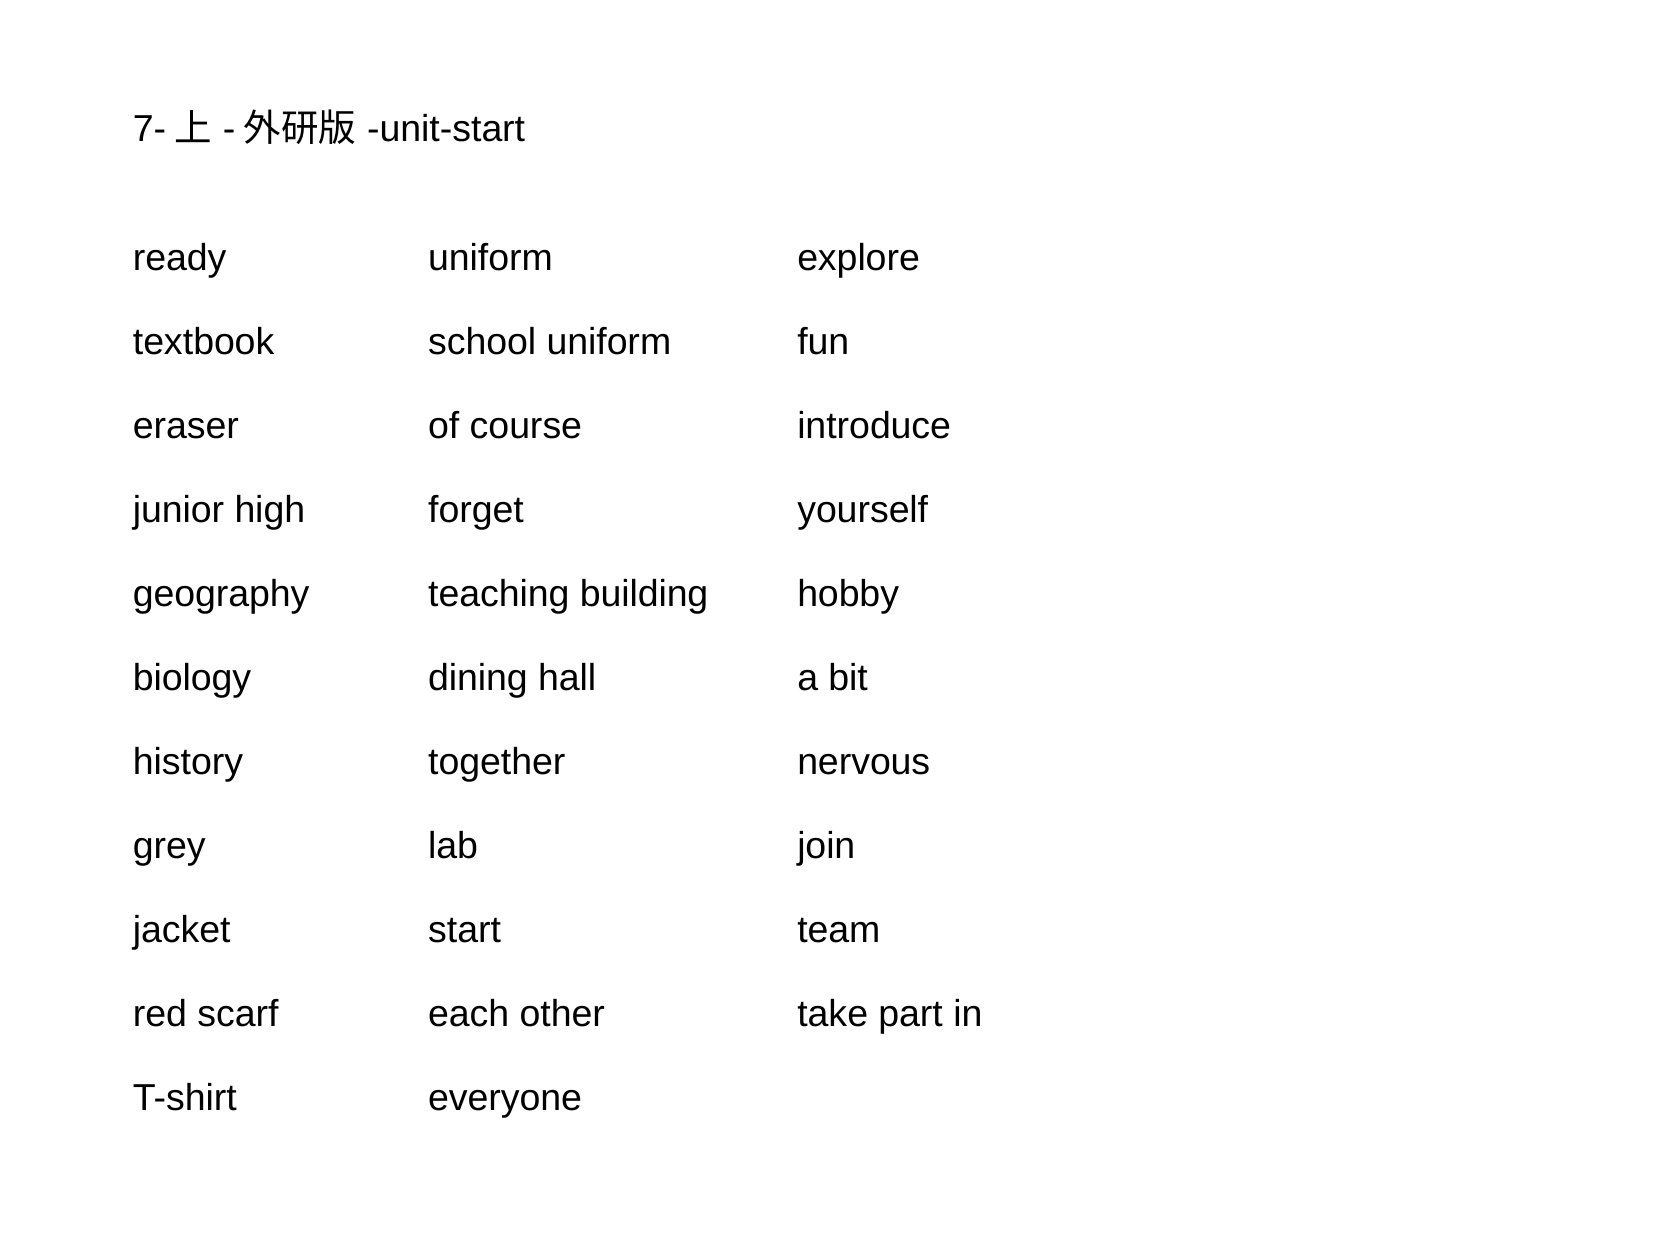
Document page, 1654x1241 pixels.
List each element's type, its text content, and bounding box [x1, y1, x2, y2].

text_box 7-上-外研版-unit-start ready uniform explore textbook school uniform fun eraser of course introduce junior high forget yourself geography teaching building hobby biology dining hall a bit history together nervous grey lab join jacket start team red scarf each other take part in T-shirt everyone [118, 90, 1506, 1152]
